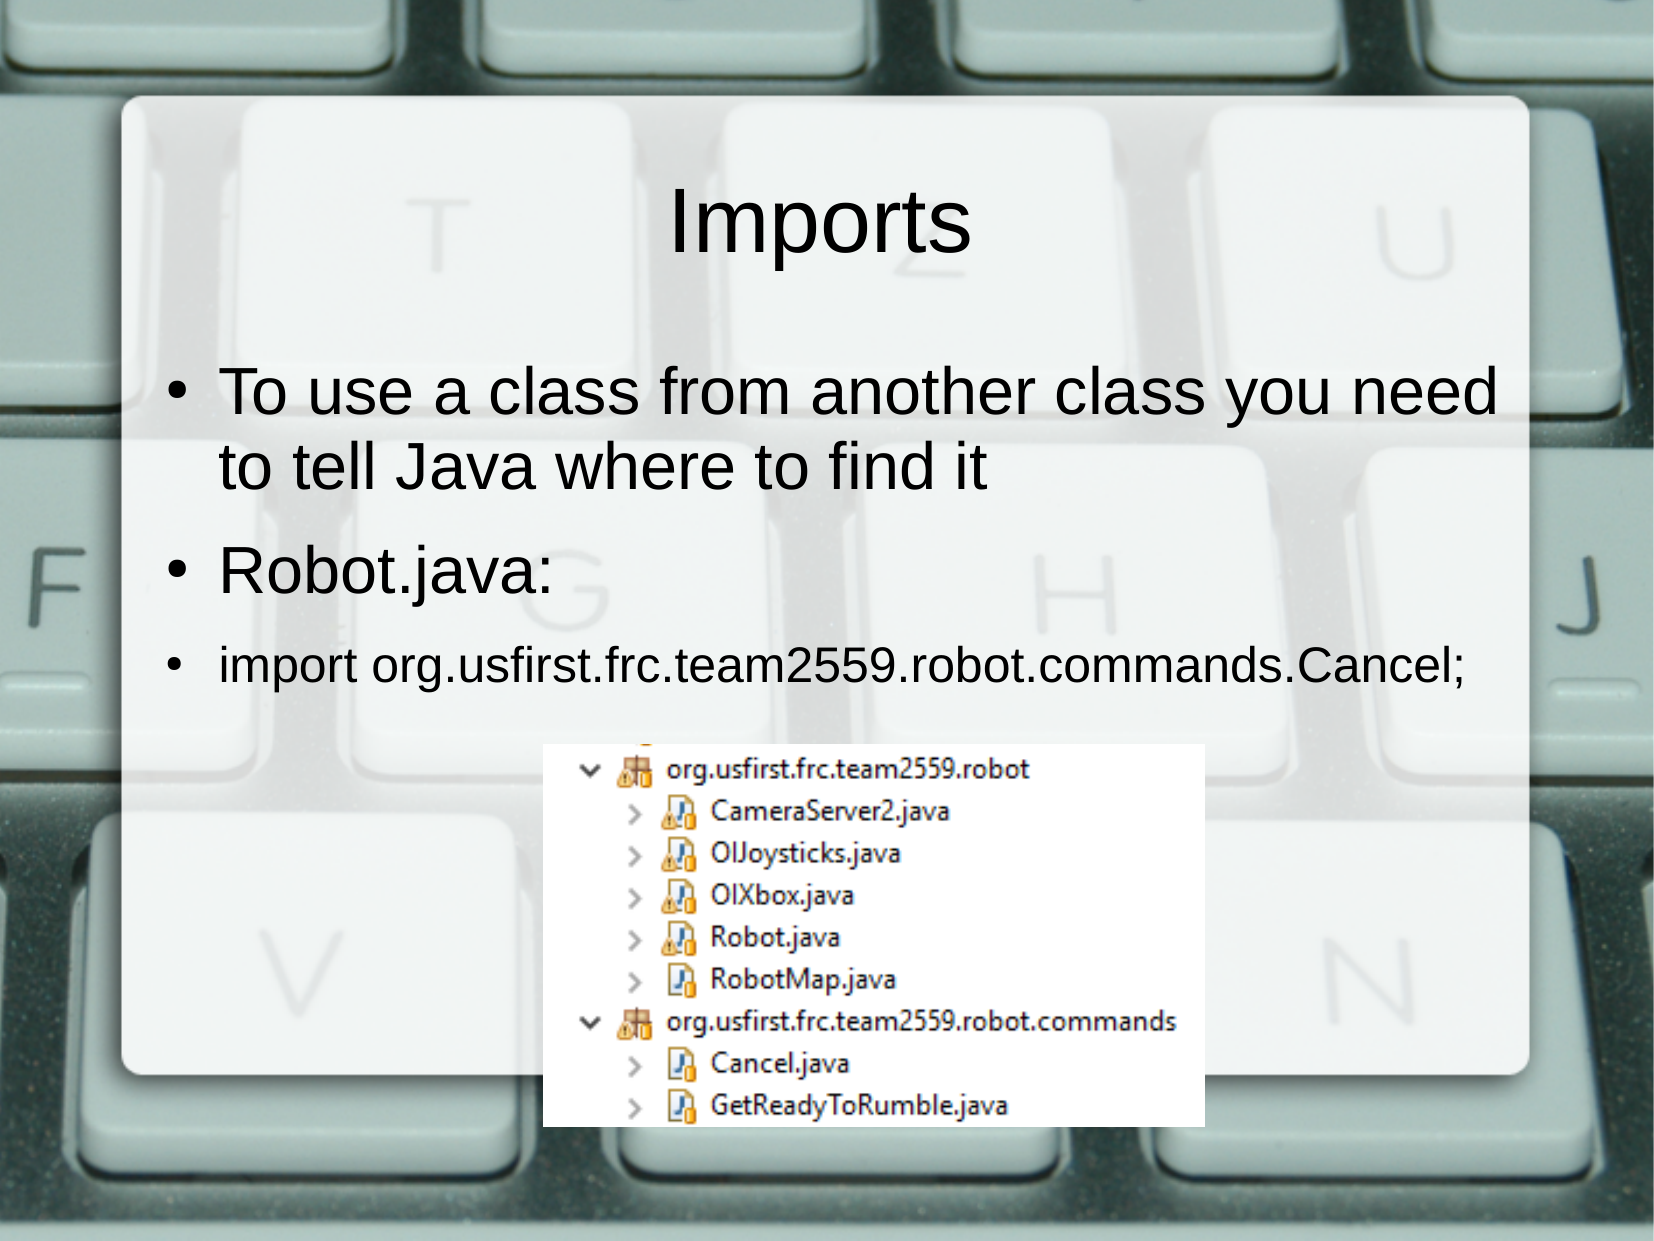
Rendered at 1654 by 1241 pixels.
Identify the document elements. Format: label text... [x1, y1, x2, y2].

list To use a class from another class you need to tell Java where to find it Robot.java: import org.usfirst.frc.team2559.robot.commands.Cancel; [147, 354, 1506, 1063]
title Imports [135, 117, 1506, 325]
picture [0, 0, 1654, 1241]
